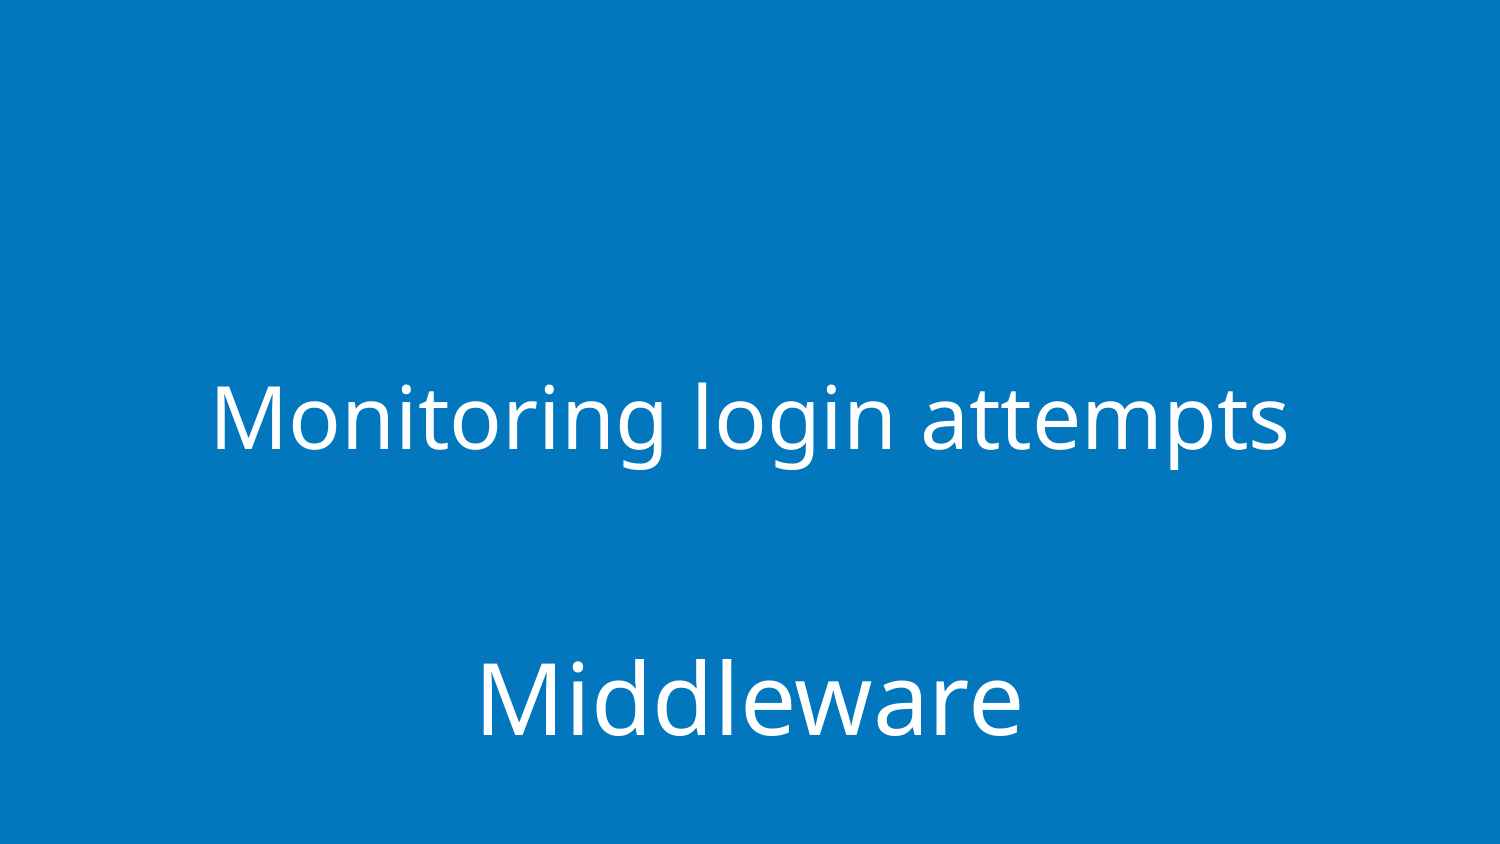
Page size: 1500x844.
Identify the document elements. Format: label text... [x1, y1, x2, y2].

text_box Middleware [75, 568, 1425, 771]
title Monitoring login attempts [75, 58, 1425, 568]
